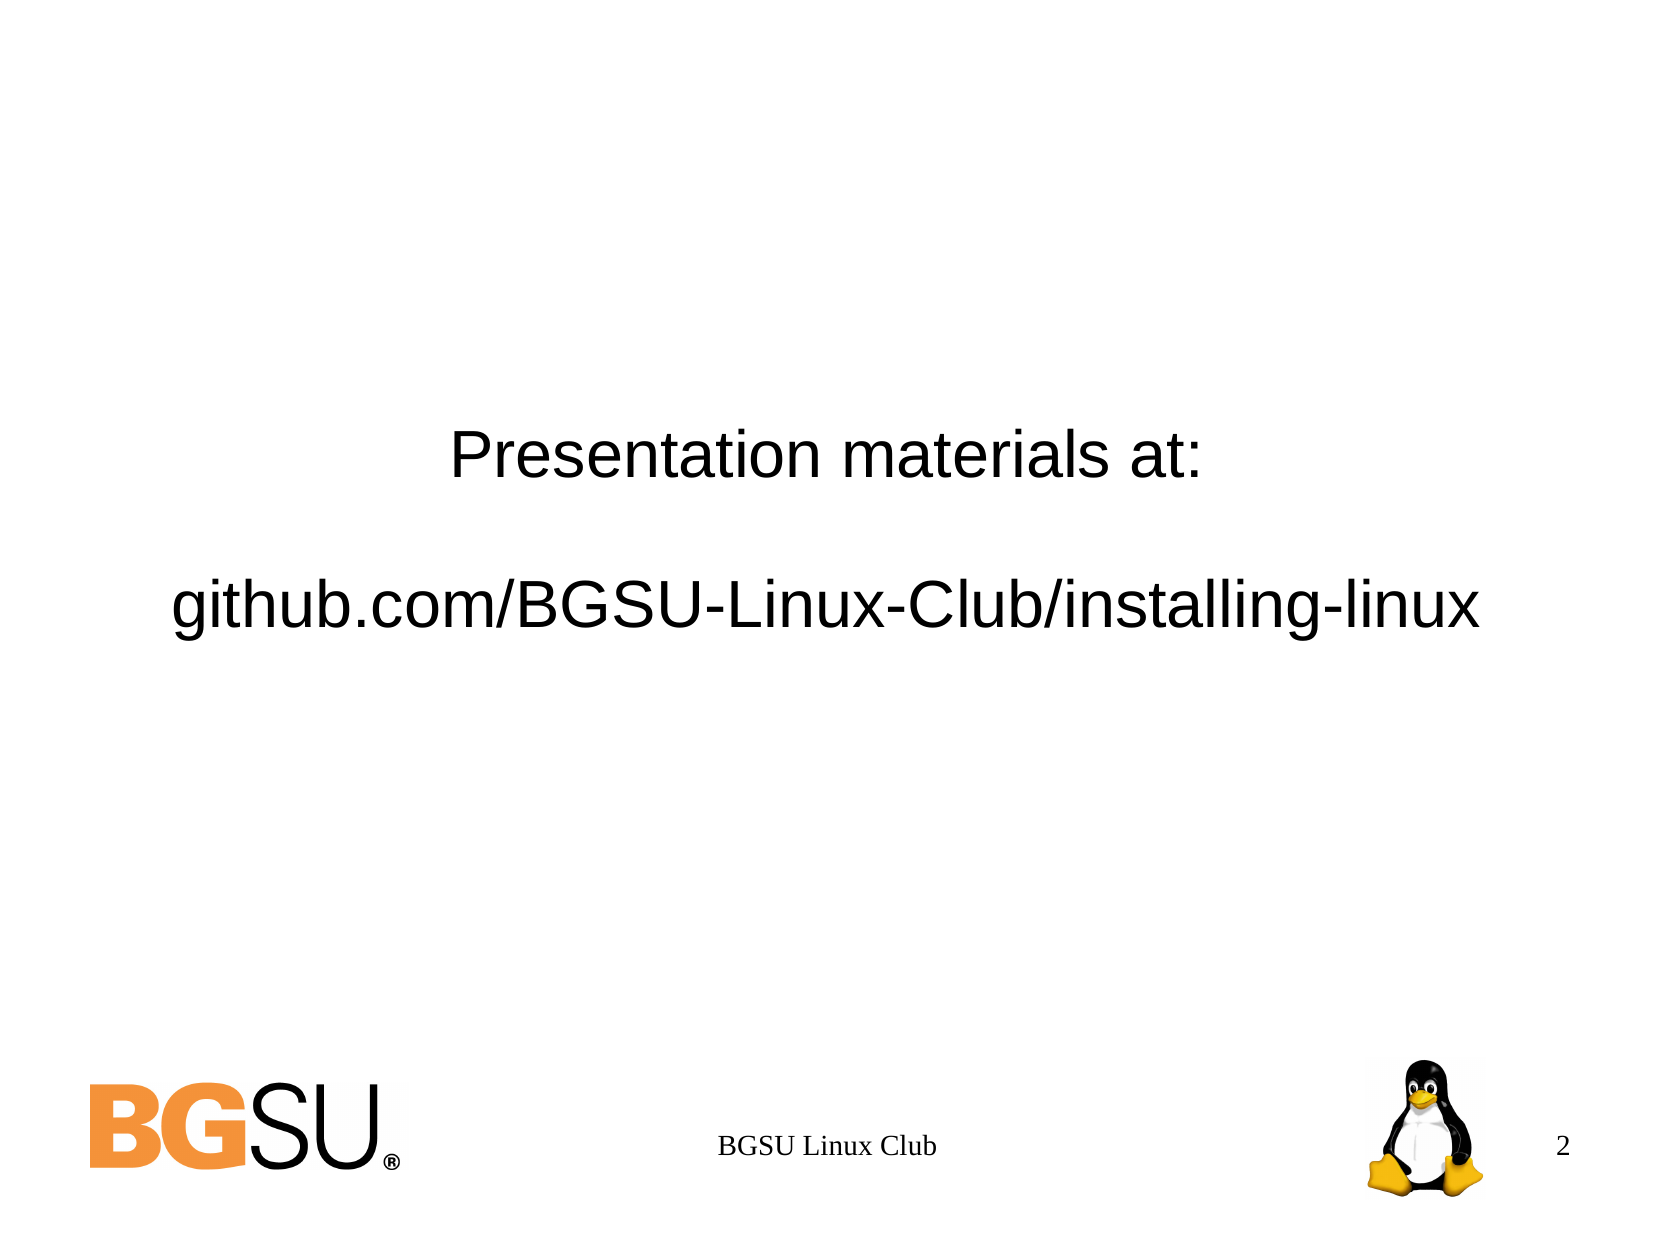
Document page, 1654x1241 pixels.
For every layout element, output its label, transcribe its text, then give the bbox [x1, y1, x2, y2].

subtitle Presentation materials at: github.com/BGSU-Linux-Club/installing-linux [82, 49, 1571, 1010]
picture [90, 1082, 409, 1171]
picture [1365, 1057, 1486, 1201]
